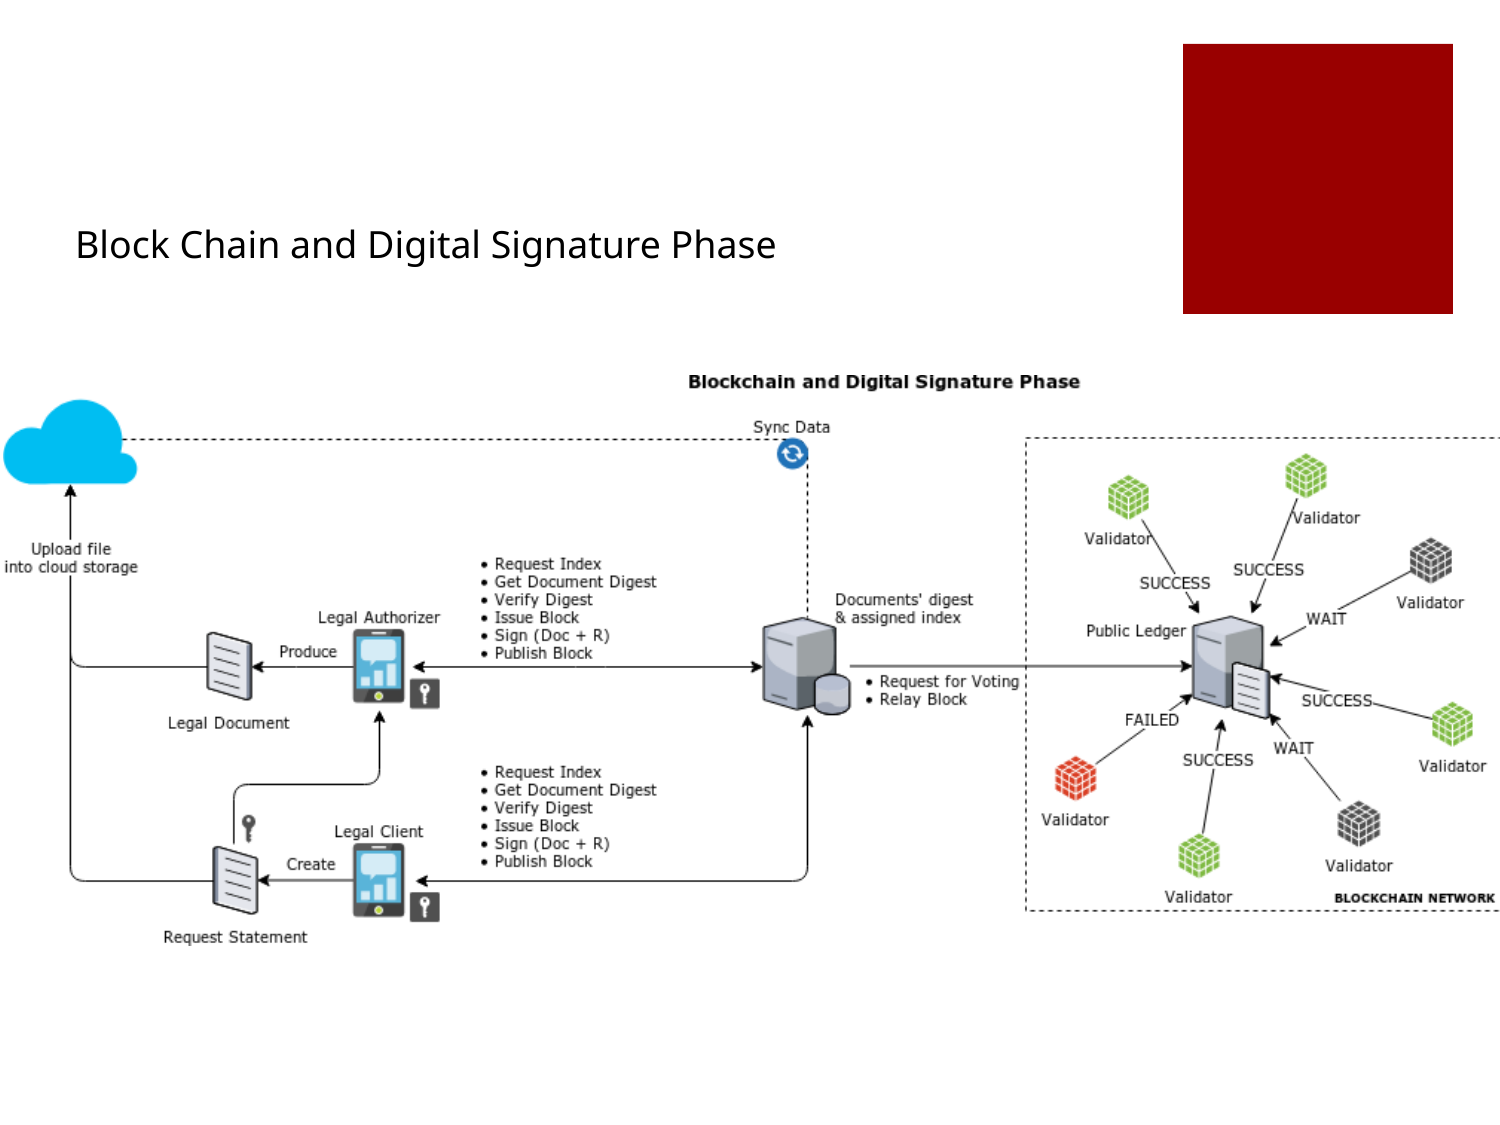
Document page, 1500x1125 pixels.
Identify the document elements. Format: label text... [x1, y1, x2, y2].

title Block Chain and Digital Signature Phase [75, 149, 1143, 338]
picture [3, 375, 1500, 947]
